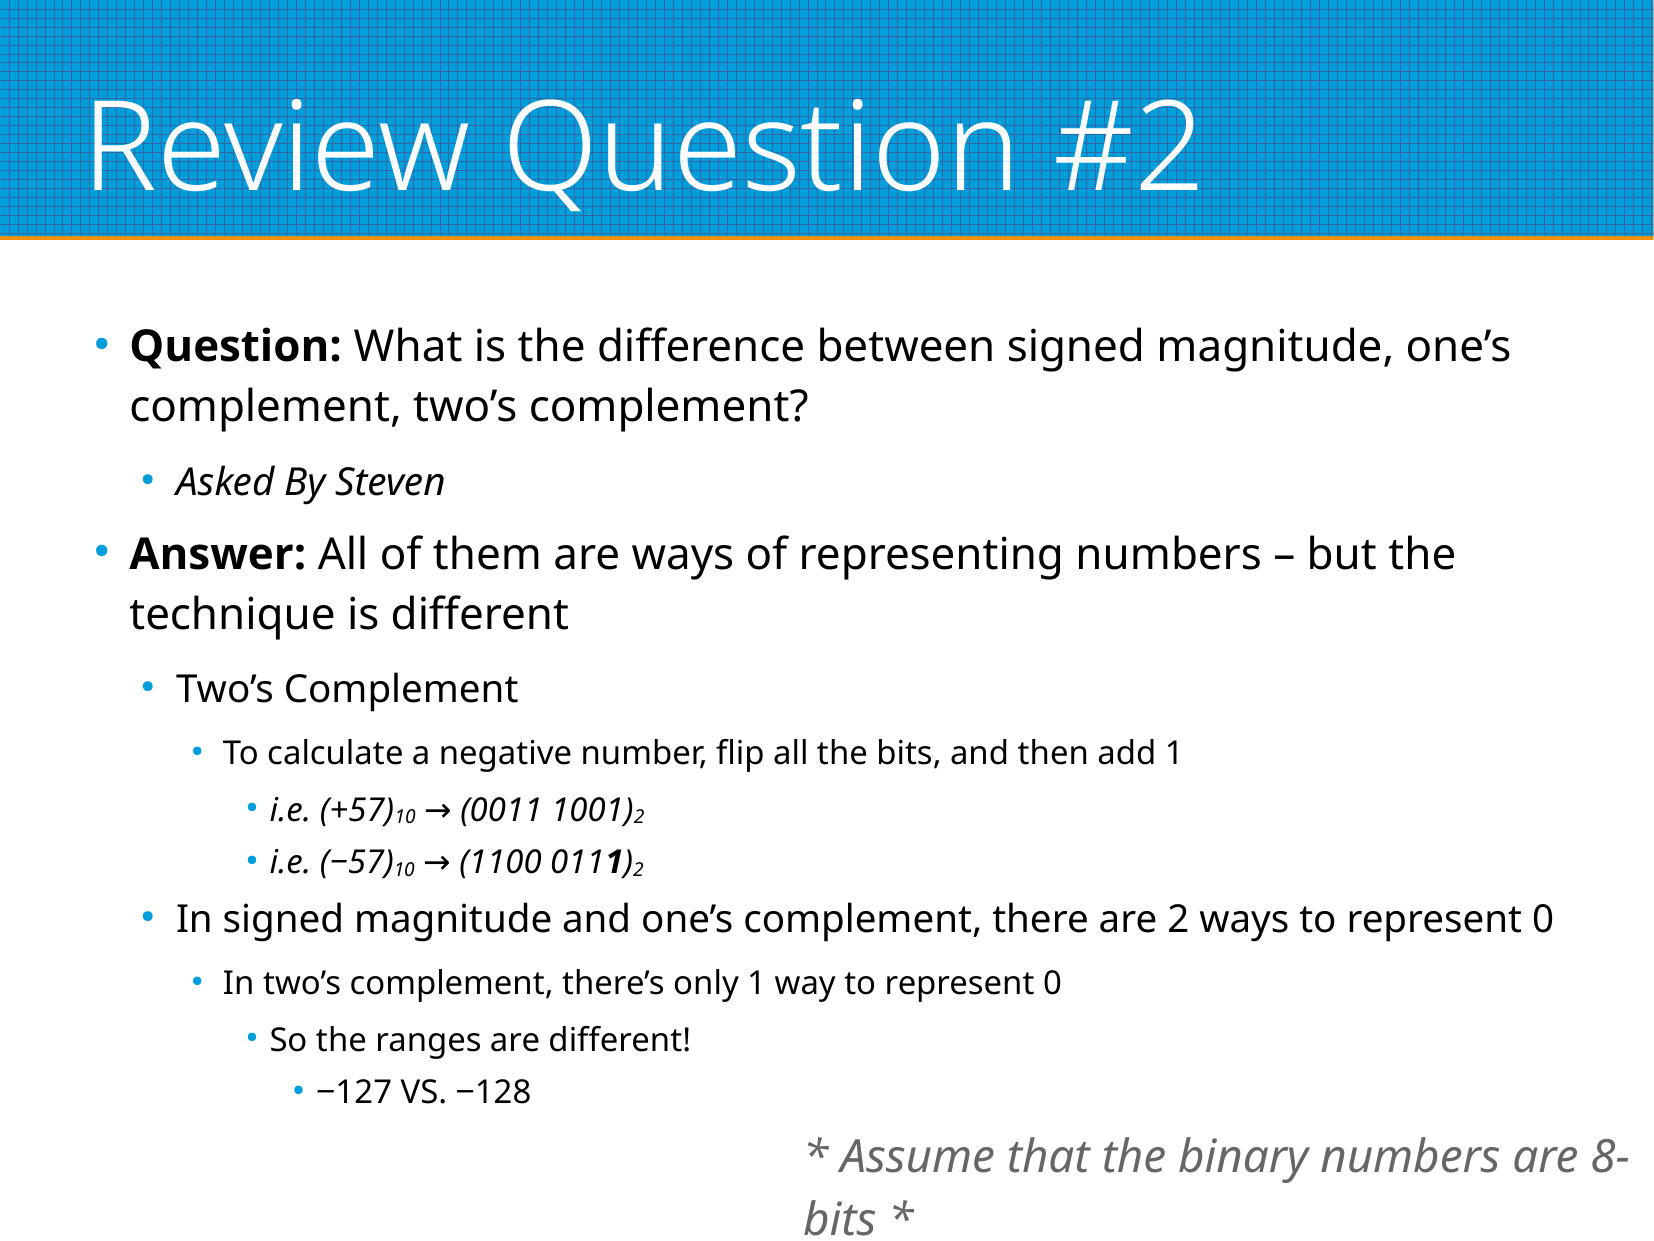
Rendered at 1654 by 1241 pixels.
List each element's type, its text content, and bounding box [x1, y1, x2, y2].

title Review Question #2 [82, 19, 1571, 227]
text_box * Assume that the binary numbers are 8-bits * [797, 1122, 1654, 1241]
list Question: What is the difference between signed magnitude, one’s complement, two’s complement? Asked By Steven Answer: All of them are ways of representing numbers – but the technique is different Two’s Complement To calculate a negative number, flip all the bits, and then add 1 i.e. (+57)10 → (0011 1001)2 i.e. (‒57)10 → (1100 0111)2 In signed magnitude and one’s complement, there are 2 ways to represent 0 In two’s complement, there’s only 1 way to represent 0 So the ranges are different! ‒127 VS. ‒128 [82, 314, 1563, 1123]
